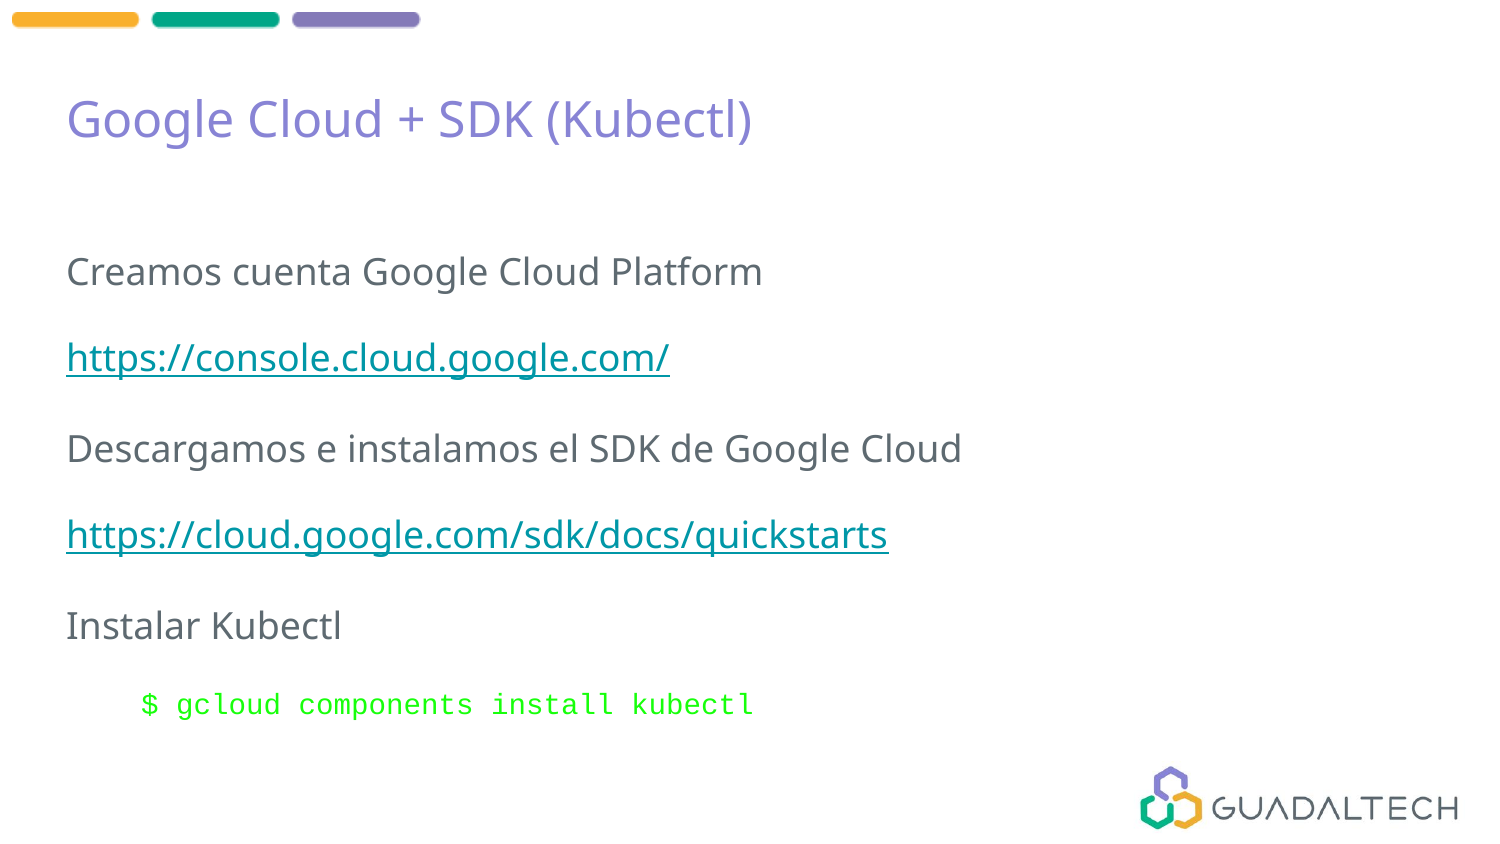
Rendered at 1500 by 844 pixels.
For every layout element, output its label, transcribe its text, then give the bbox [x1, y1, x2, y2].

list Creamos cuenta Google Cloud Platform https://console.cloud.google.com/ Descargamos e instalamos el SDK de Google Cloud https://cloud.google.com/sdk/docs/quickstarts Instalar Kubectl $ gcloud components install kubectl [51, 226, 1449, 787]
picture [1124, 761, 1473, 834]
title Google Cloud + SDK (Kubectl) [51, 72, 1449, 167]
picture [12, 12, 421, 29]
